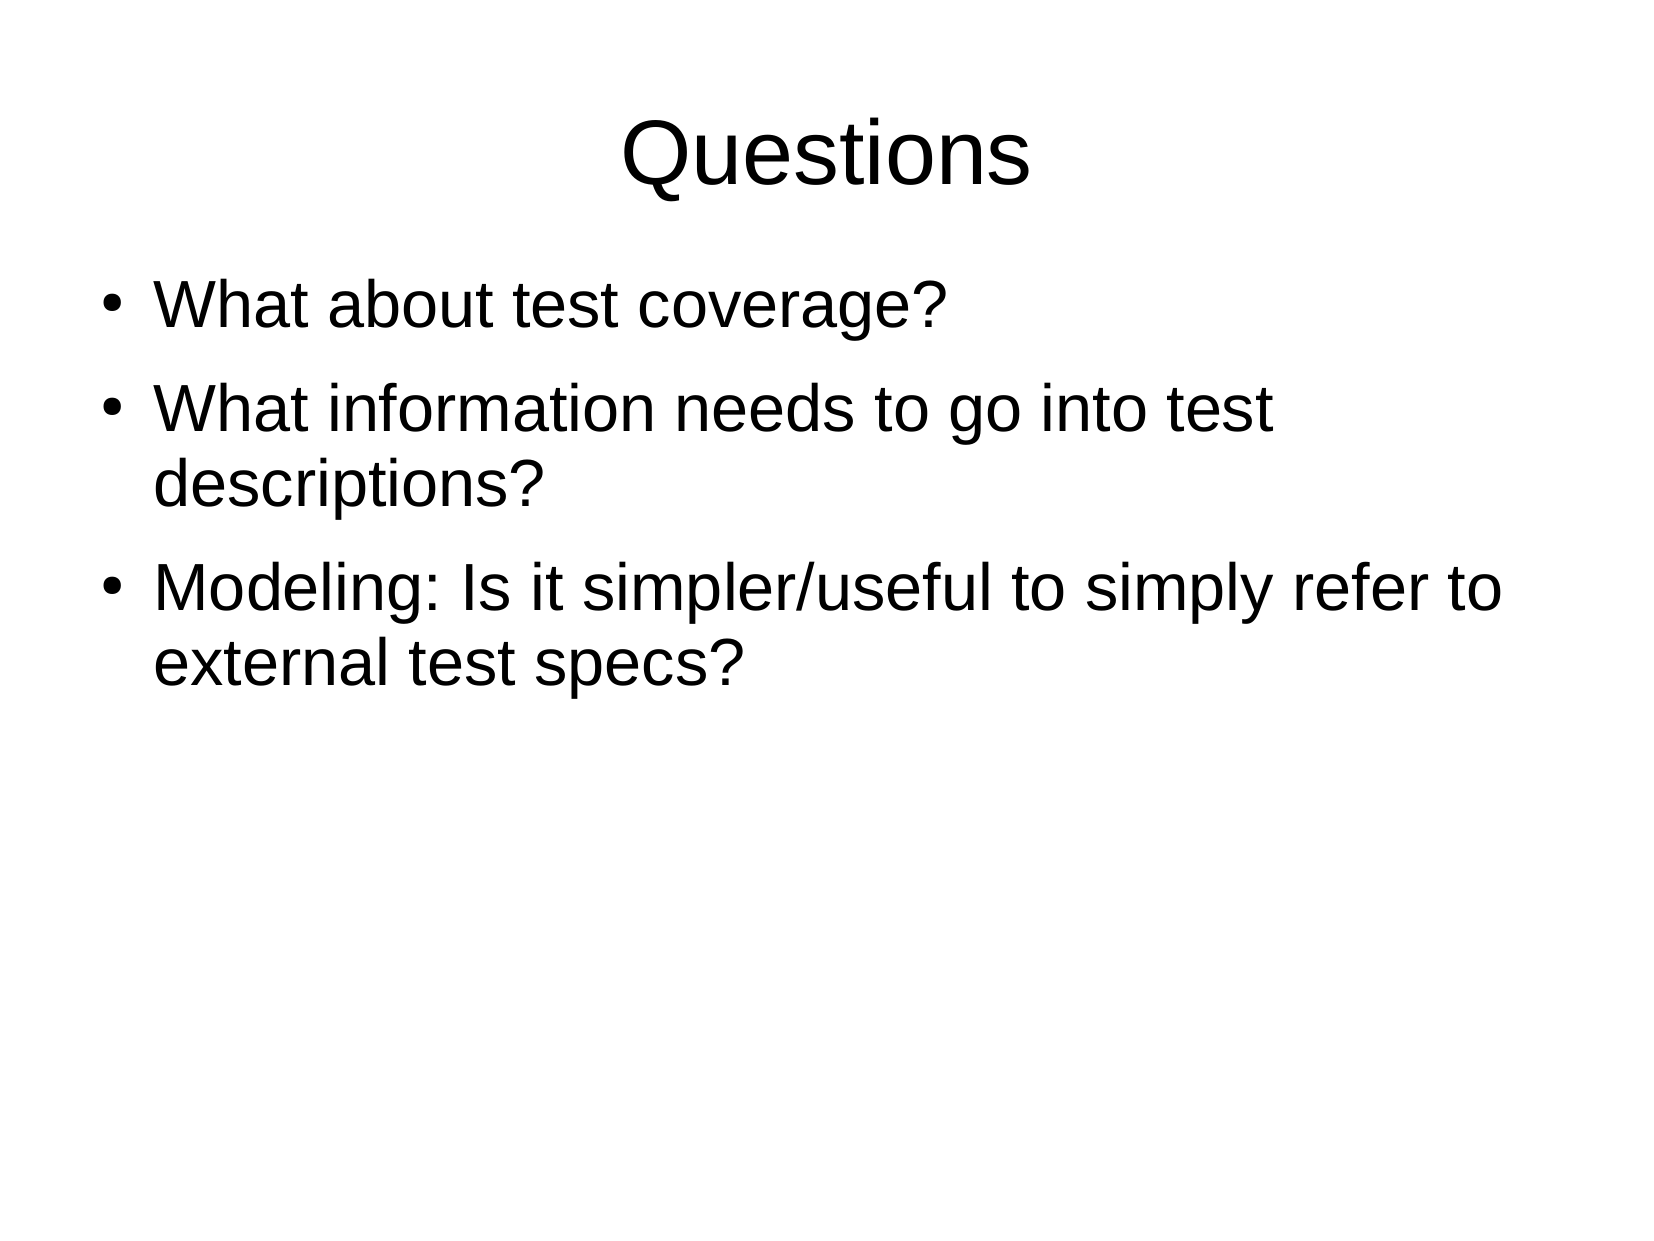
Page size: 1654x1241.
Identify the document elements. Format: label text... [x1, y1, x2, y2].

list What about test coverage? What information needs to go into test descriptions? Modeling: Is it simpler/useful to simply refer to external test specs? [82, 266, 1571, 1071]
title Questions [82, 56, 1571, 250]
